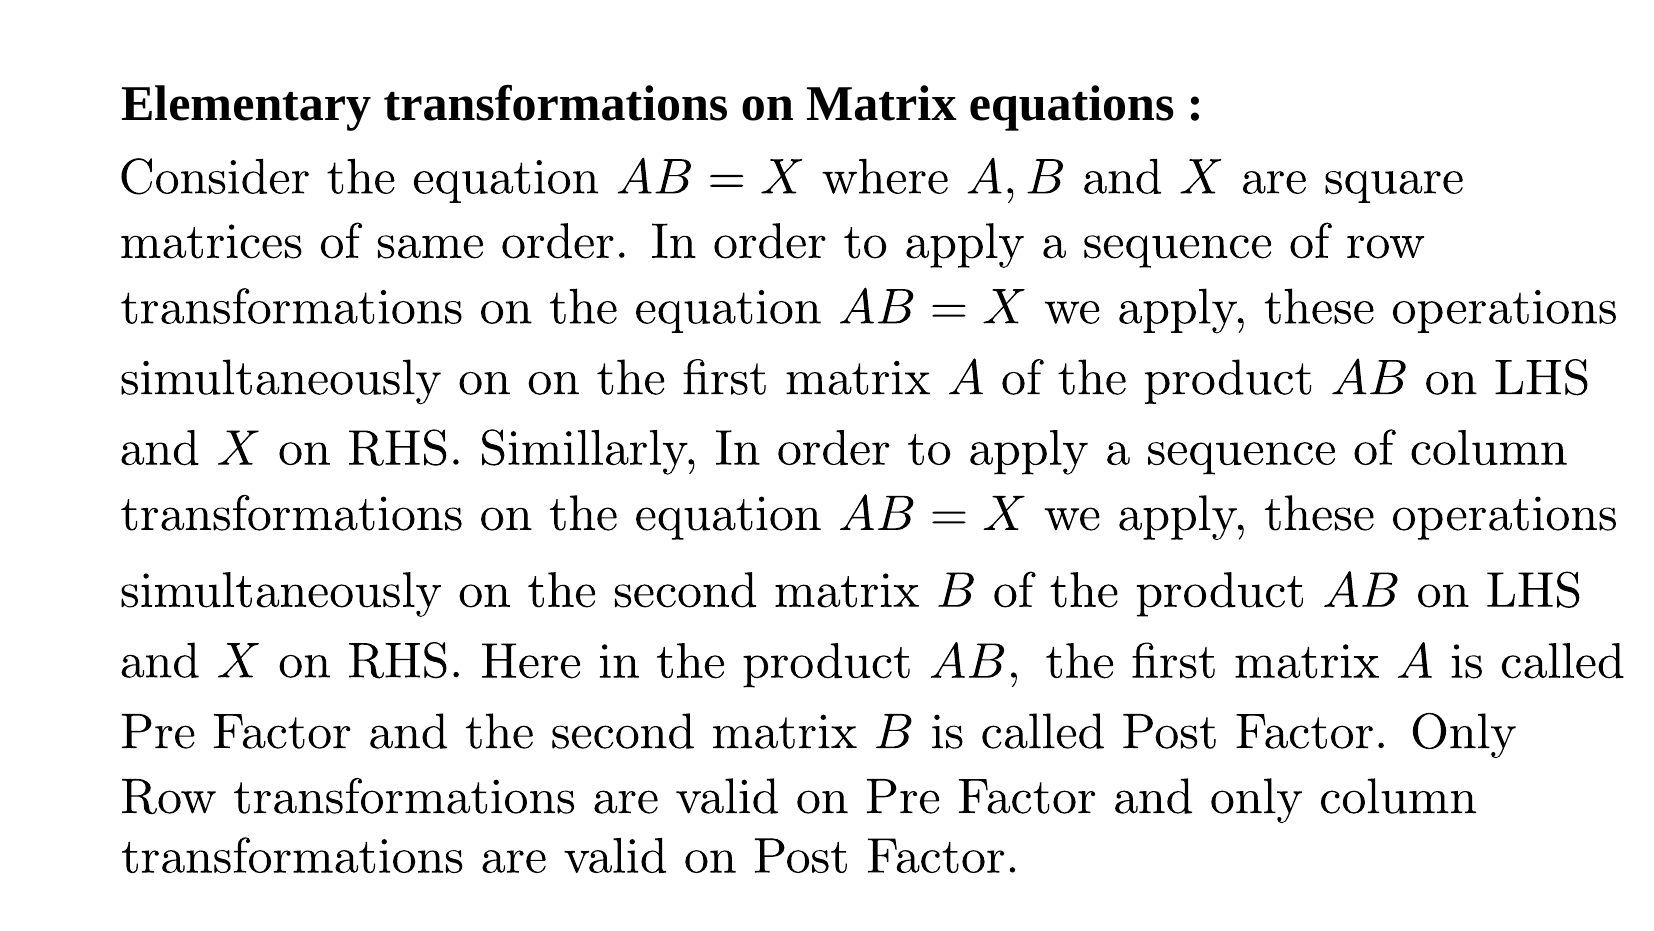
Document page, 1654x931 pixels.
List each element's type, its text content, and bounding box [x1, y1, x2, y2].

text_box [121, 494, 1616, 541]
text_box [121, 641, 459, 679]
text_box [121, 157, 1463, 203]
text_box [121, 571, 1580, 617]
text_box [121, 222, 1425, 268]
text_box [122, 777, 1477, 824]
subtitle Elementary transformations on Matrix equations : [47, 41, 1630, 904]
text_box [482, 641, 1624, 688]
text_box [481, 429, 1567, 475]
text_box [122, 837, 1016, 874]
text_box [121, 358, 1588, 405]
text_box [121, 429, 459, 466]
text_box [121, 287, 1616, 334]
text_box [121, 712, 1516, 759]
